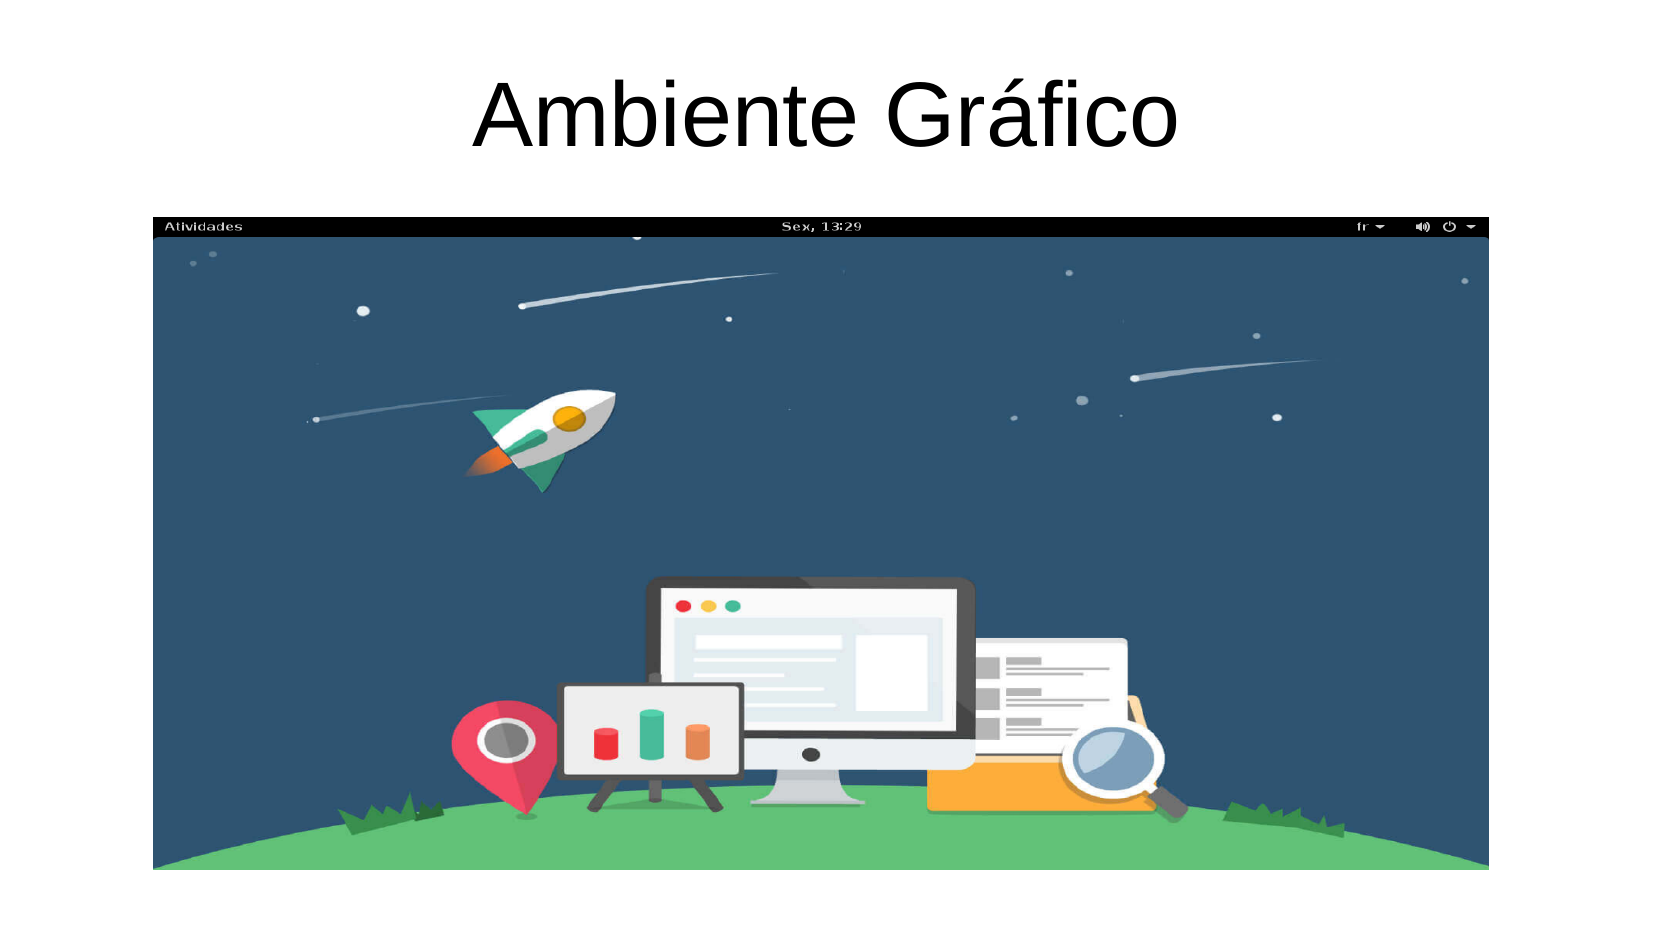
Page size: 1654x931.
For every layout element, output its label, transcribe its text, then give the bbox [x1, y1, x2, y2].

picture [153, 217, 1489, 870]
title Ambiente Gráfico [82, 37, 1571, 193]
